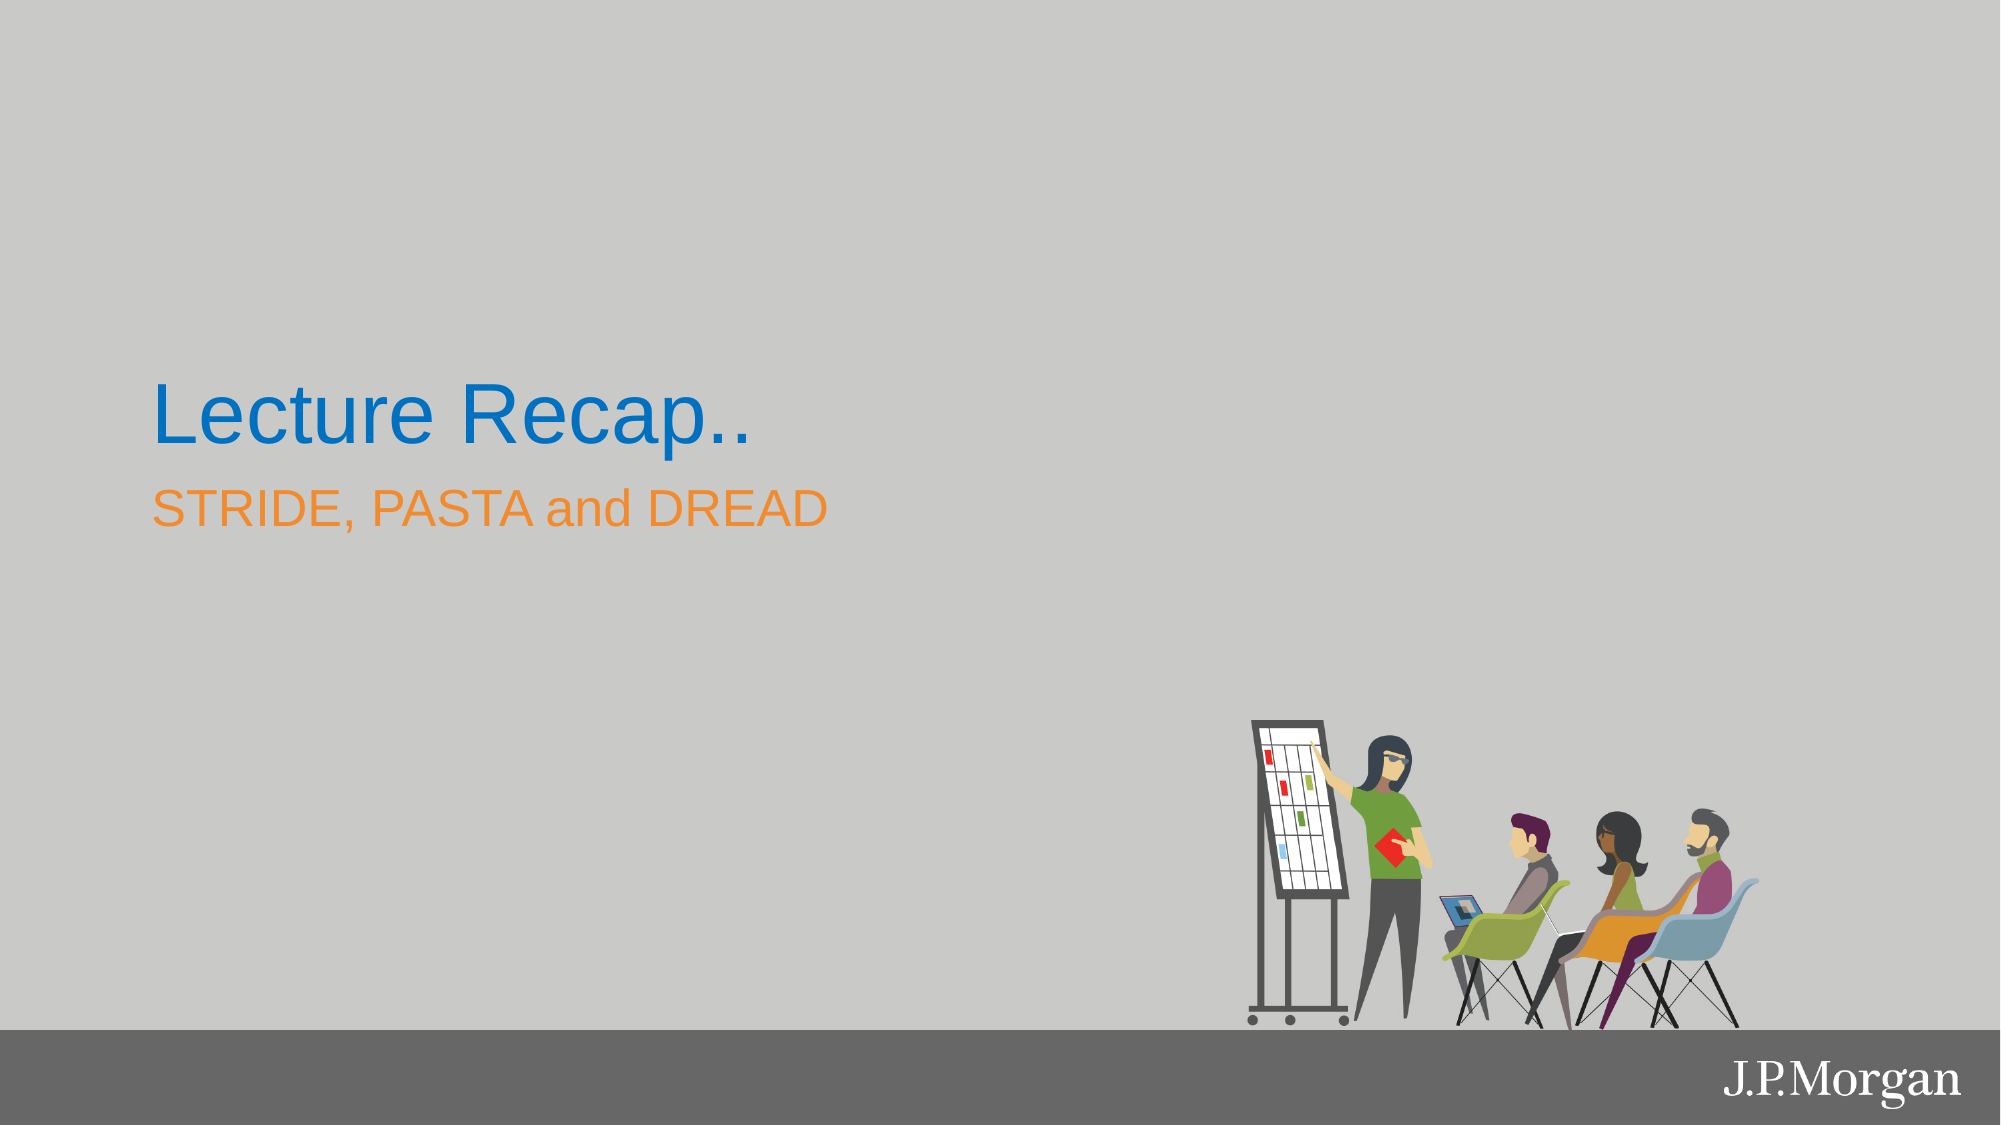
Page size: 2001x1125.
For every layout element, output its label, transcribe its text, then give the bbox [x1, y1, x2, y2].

title Lecture Recap.. [136, 1, 1862, 470]
picture [0, 0, 2001, 1125]
list STRIDE, PASTA and DREAD [136, 473, 1862, 721]
